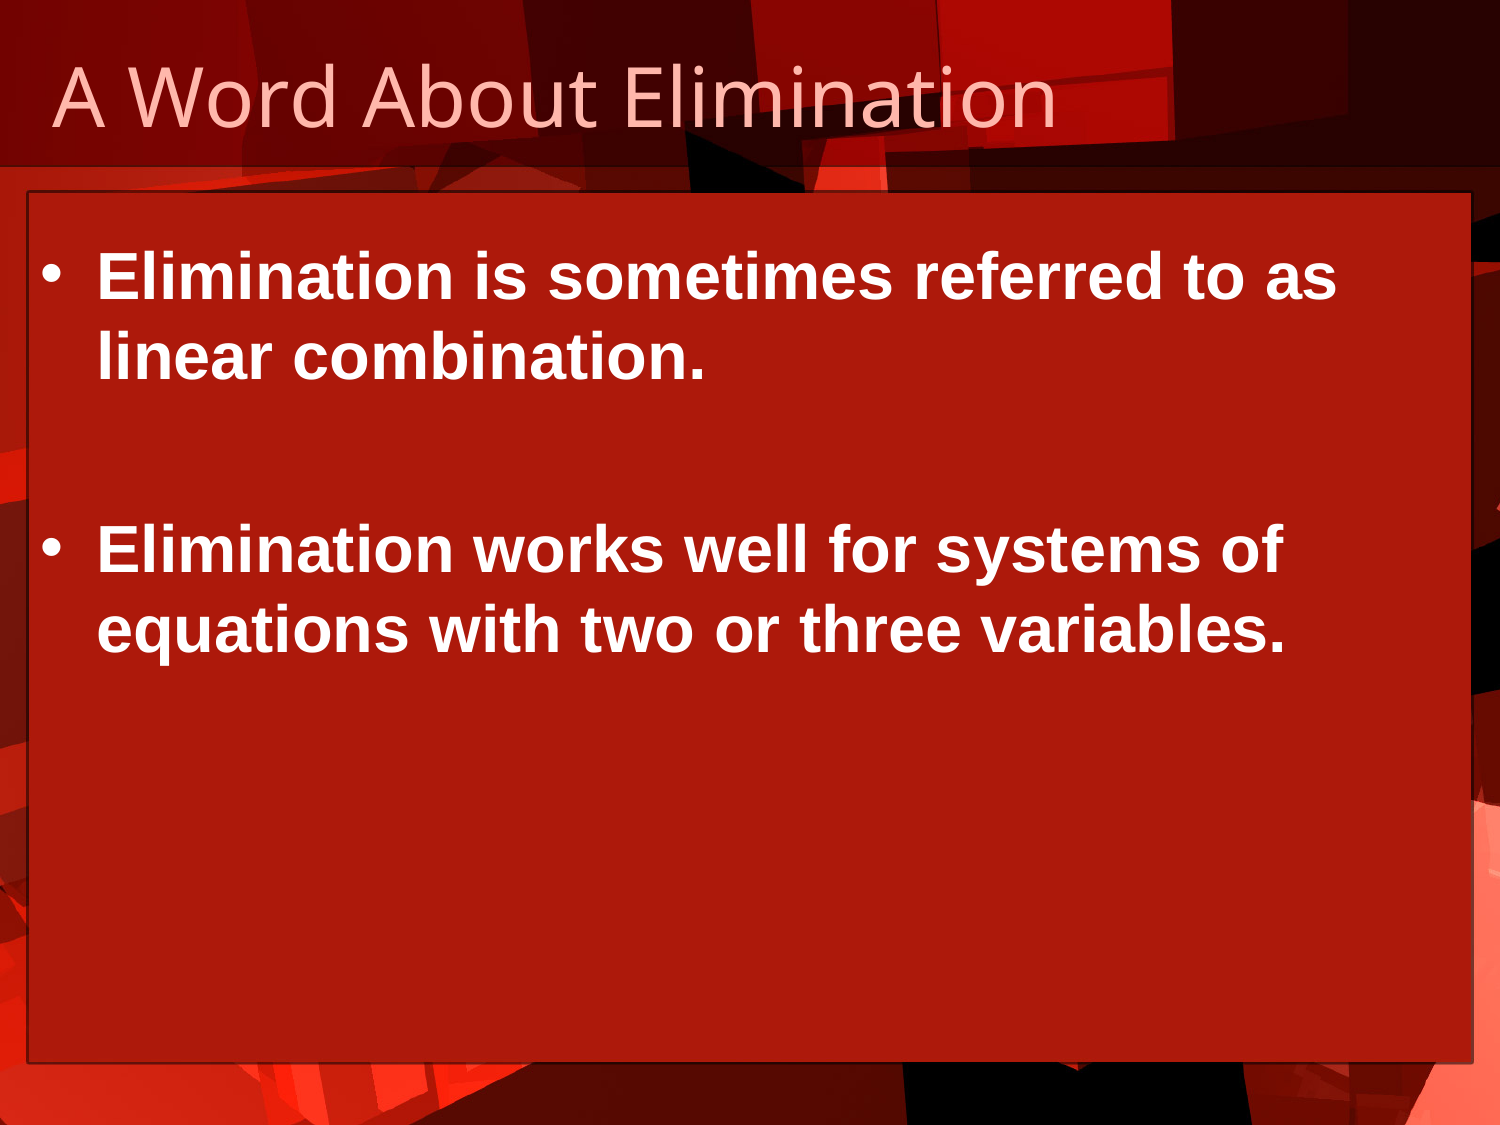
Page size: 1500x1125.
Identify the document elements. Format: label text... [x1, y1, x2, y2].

list Elimination is sometimes referred to as linear combination. Elimination works well for systems of equations with two or three variables. [24, 224, 1450, 1038]
picture [0, 0, 1500, 1125]
title A Word About Elimination [37, 36, 1188, 152]
